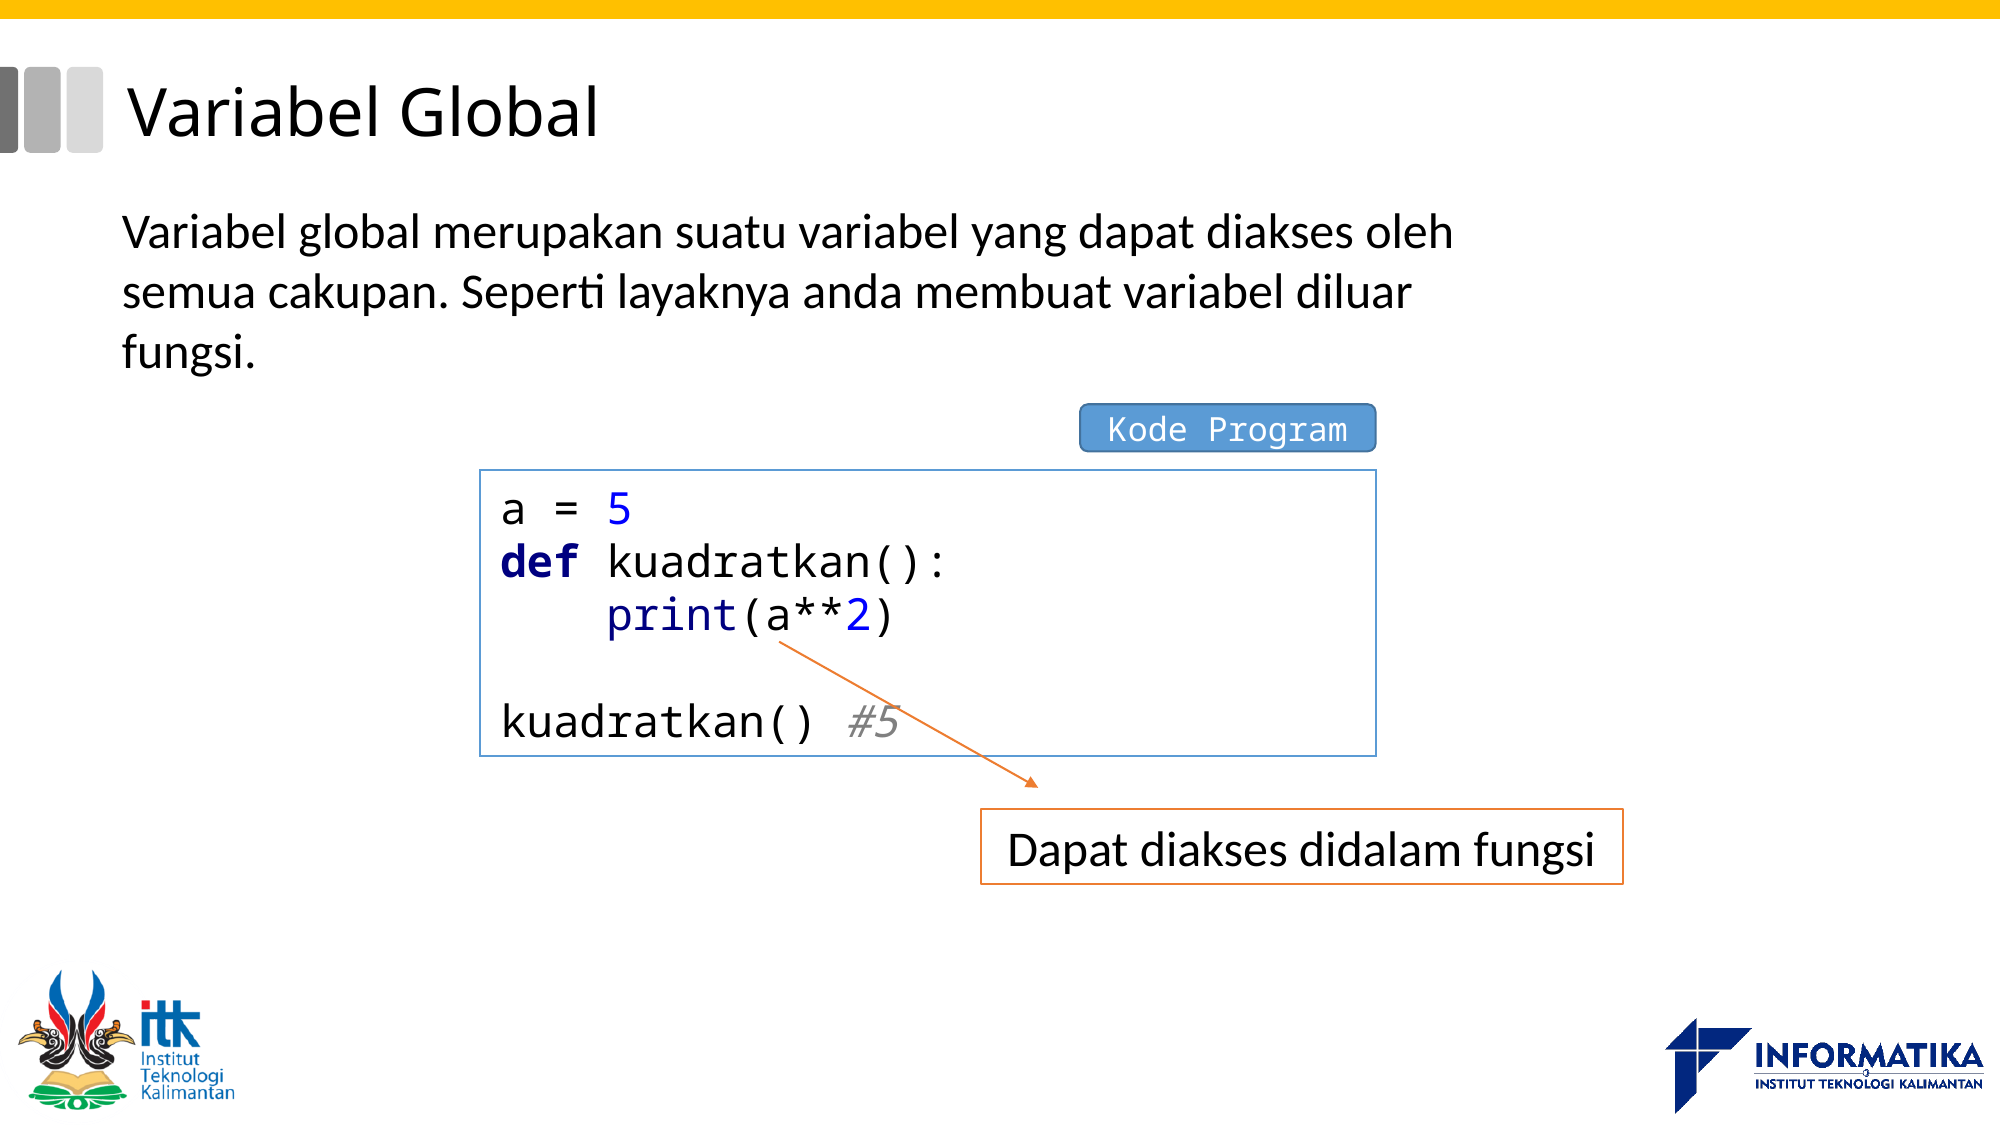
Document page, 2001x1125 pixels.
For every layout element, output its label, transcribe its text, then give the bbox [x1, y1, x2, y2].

title Variabel Global [107, 59, 1833, 277]
text_box [0, 0, 2000, 19]
picture [0, 935, 253, 1125]
picture [1664, 1017, 1984, 1114]
text_box Kode Program [1080, 404, 1376, 452]
text_box Dapat diakses didalam fungsi [980, 808, 1623, 884]
text_box Variabel global merupakan suatu variabel yang dapat diakses oleh semua cakupan. Seperti layaknya anda membuat variabel diluar fungsi. [107, 190, 1565, 386]
text_box a = 5 def kuadratkan(): print(a**2) kuadratkan() #5 [480, 469, 1376, 756]
